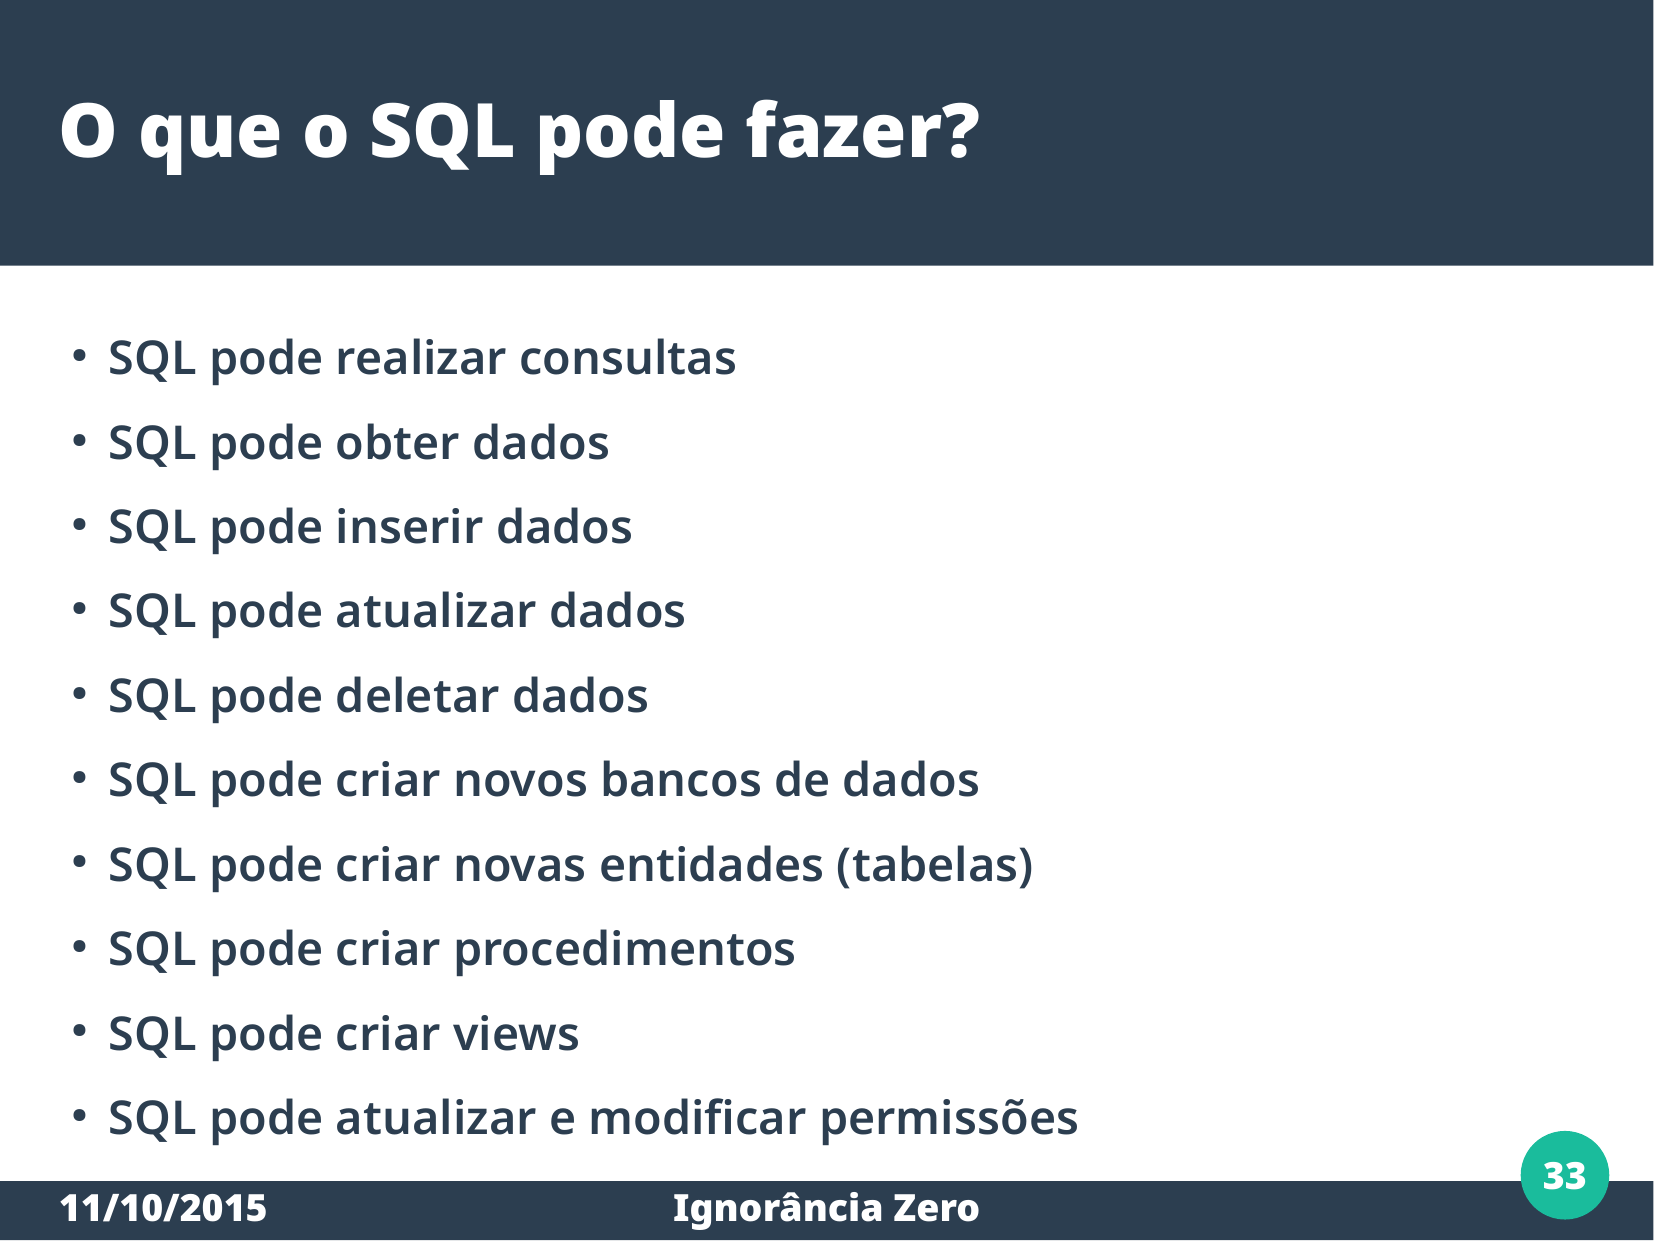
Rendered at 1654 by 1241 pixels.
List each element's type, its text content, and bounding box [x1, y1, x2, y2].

list SQL pode realizar consultas SQL pode obter dados SQL pode inserir dados SQL pode atualizar dados SQL pode deletar dados SQL pode criar novos bancos de dados SQL pode criar novas entidades (tabelas) SQL pode criar procedimentos SQL pode criar views SQL pode atualizar e modificar permissões [59, 324, 1595, 1152]
title O que o SQL pode fazer? [59, 49, 1595, 207]
